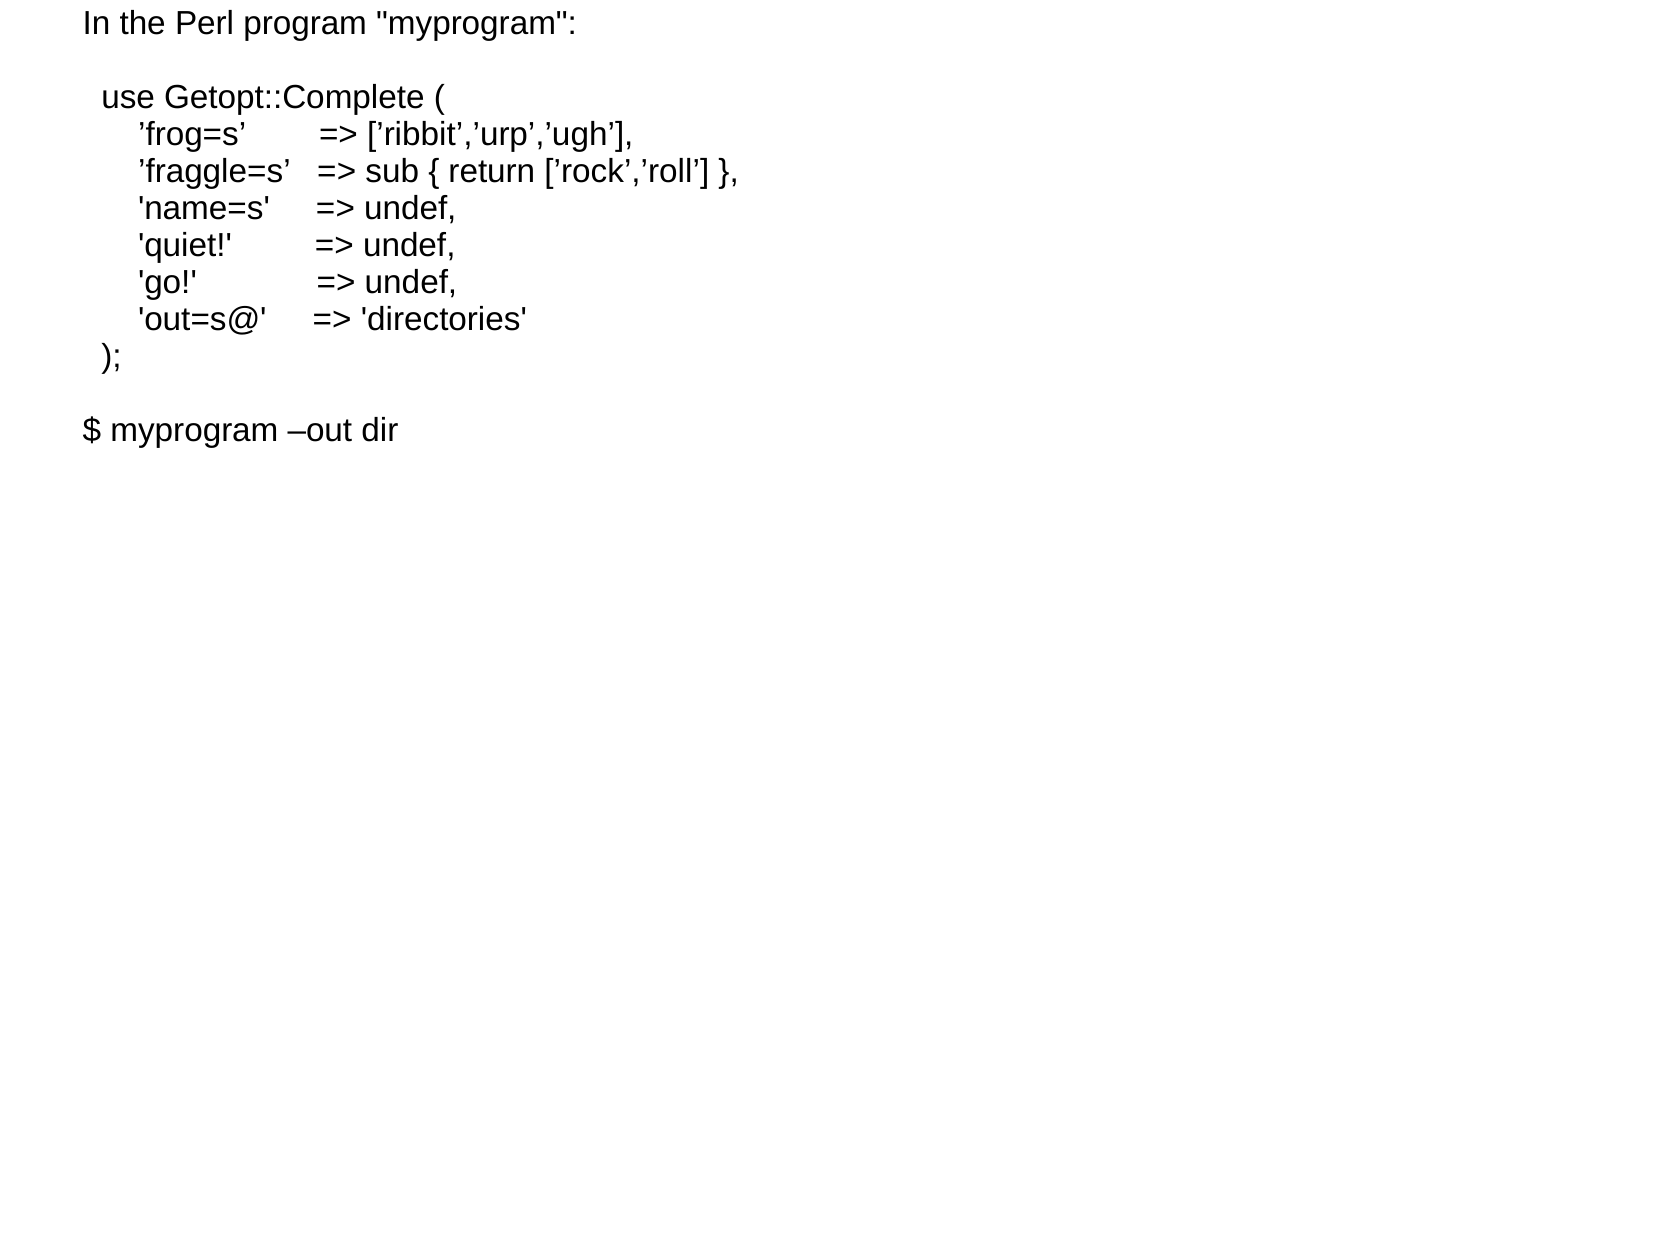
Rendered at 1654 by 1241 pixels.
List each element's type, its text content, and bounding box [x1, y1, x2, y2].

subtitle In the Perl program "myprogram": use Getopt::Complete ( ’frog=s’ => [’ribbit’,’urp’,’ugh’], ’fraggle=s’ => sub { return [’rock’,’roll’] }, 'name=s' => undef, 'quiet!' => undef, 'go!' => undef, 'out=s@' => 'directories' ); $ myprogram –out dir [82, 4, 1571, 1064]
